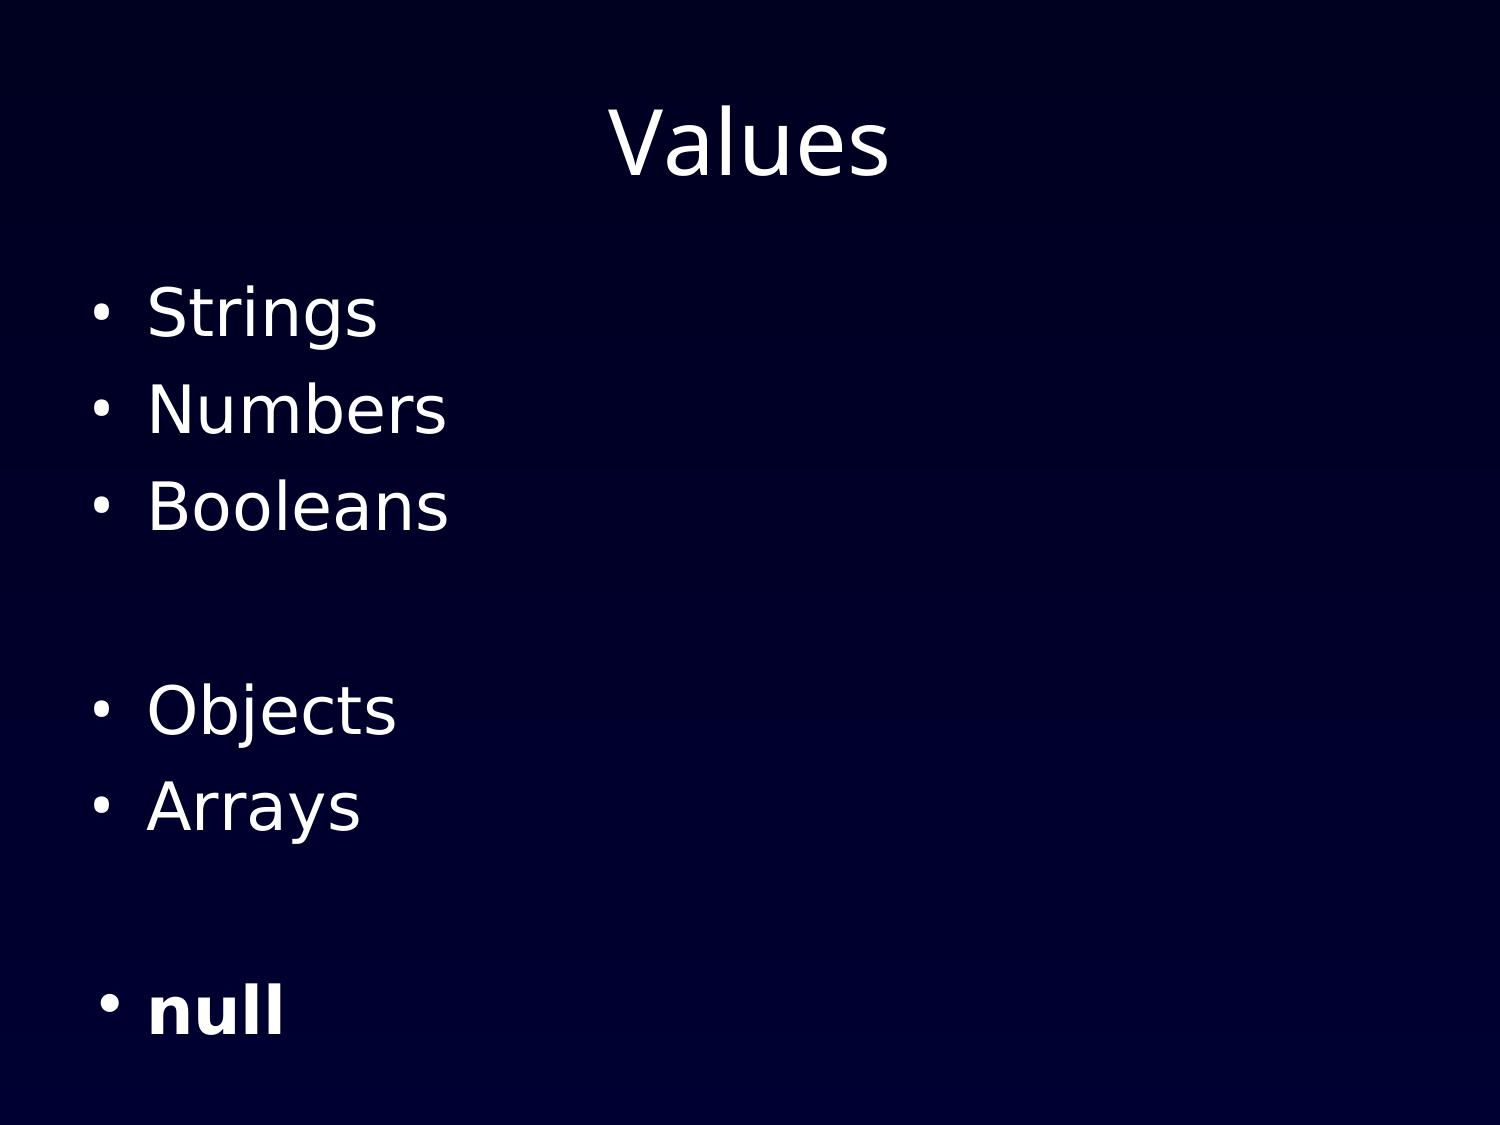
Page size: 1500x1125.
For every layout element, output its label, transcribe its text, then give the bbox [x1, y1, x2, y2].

title Values [75, 45, 1426, 233]
list Strings Numbers Booleans Objects Arrays null [75, 262, 1426, 1101]
